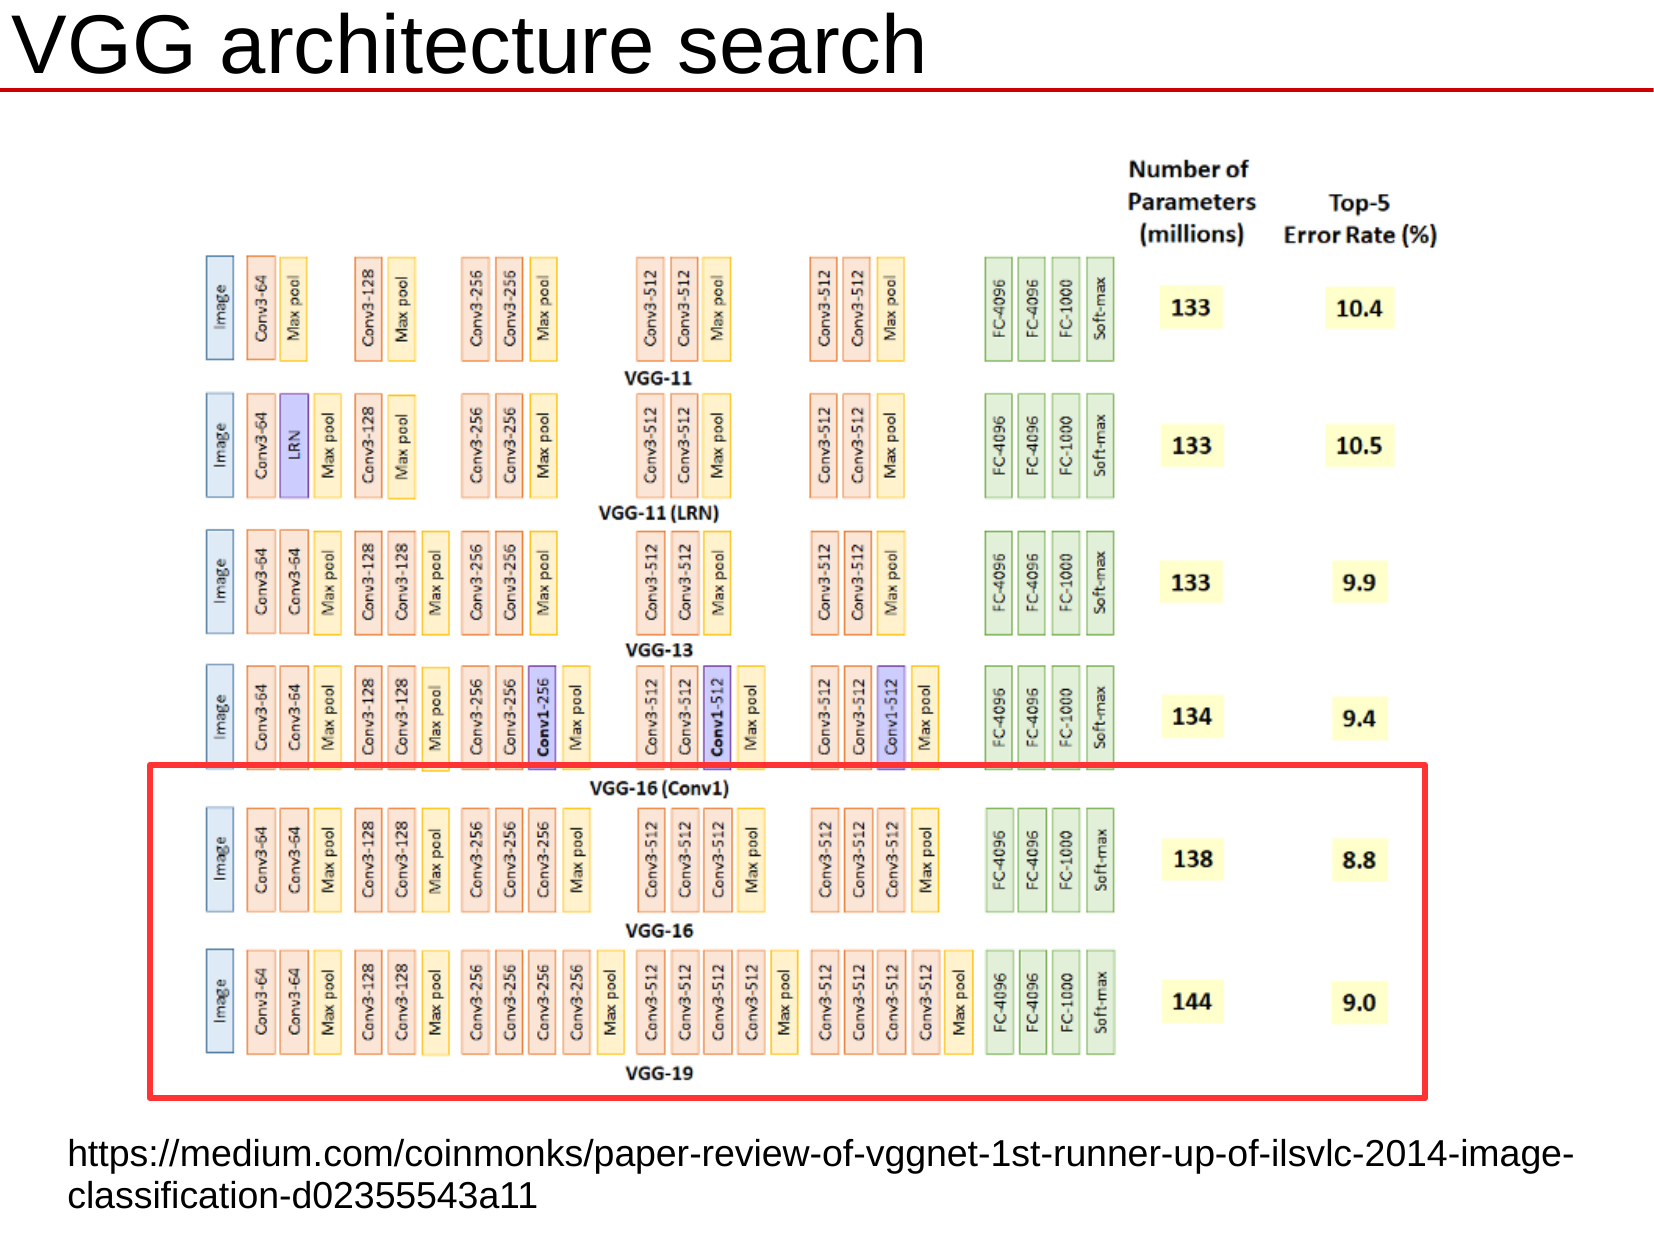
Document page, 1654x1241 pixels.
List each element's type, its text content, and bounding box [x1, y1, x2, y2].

text_box https://medium.com/coinmonks/paper-review-of-vggnet-1st-runner-up-of-ilsvlc-2014-image-classification-d02355543a11 [52, 1125, 1591, 1224]
picture [203, 768, 1422, 1095]
title VGG architecture search [11, 0, 1501, 91]
picture [203, 143, 1454, 1099]
